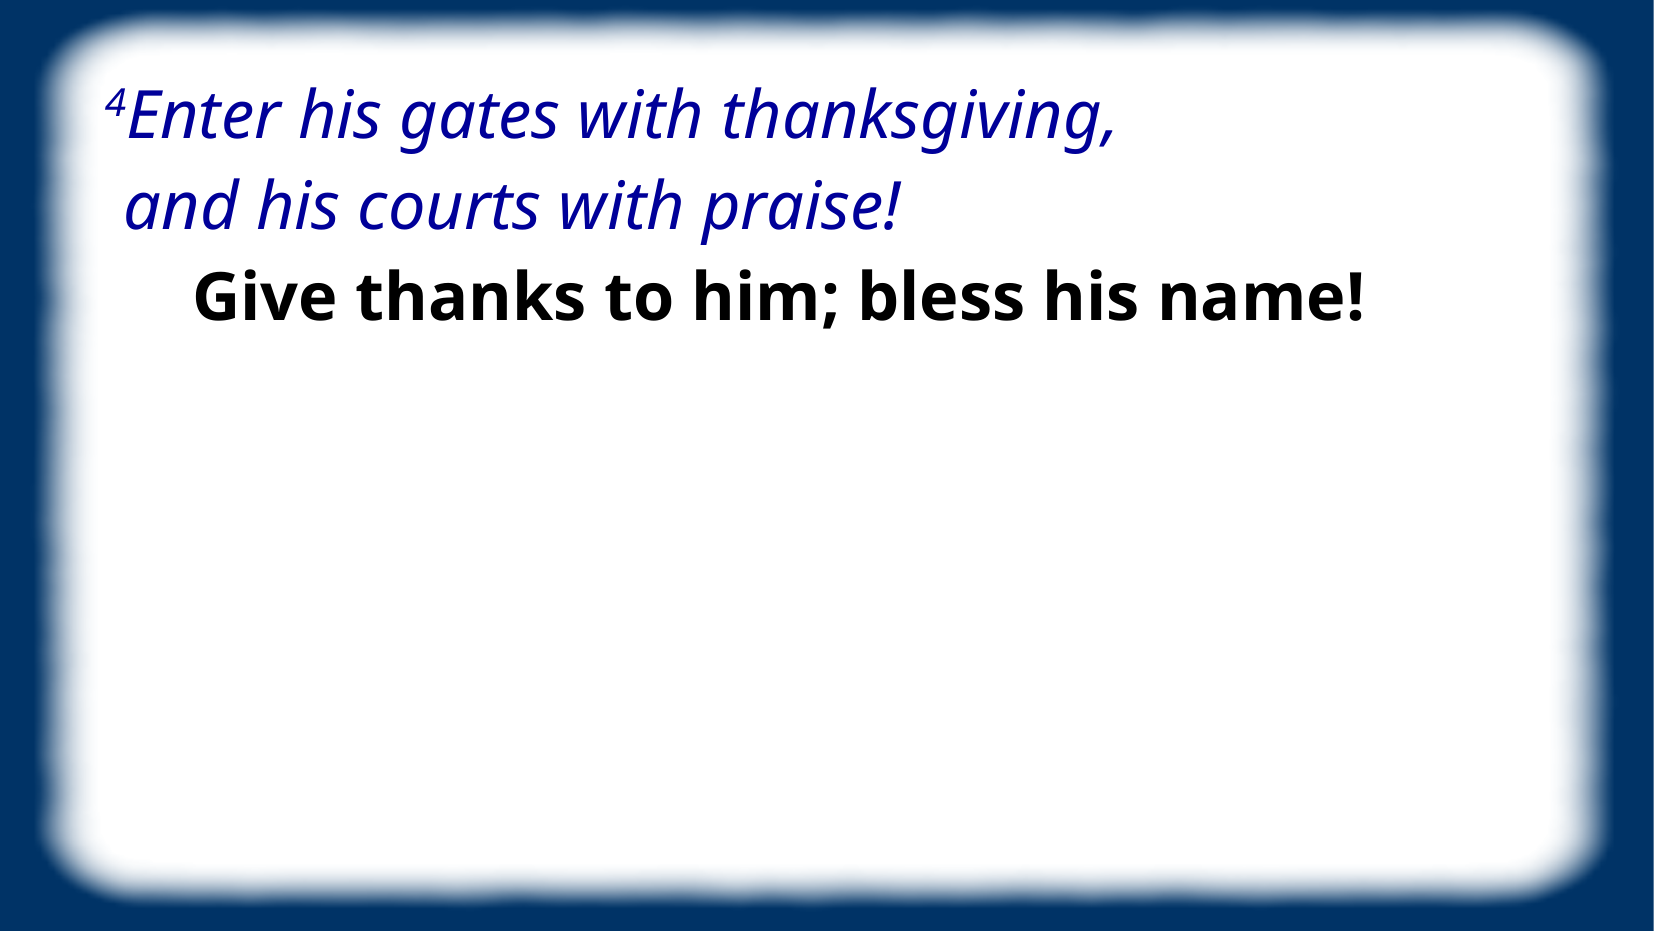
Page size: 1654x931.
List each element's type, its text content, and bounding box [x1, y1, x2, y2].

text_box 4Enter his gates with thanksgiving, and his courts with praise! Give thanks to him; bless his name! [90, 60, 1561, 376]
picture [0, 0, 1654, 931]
